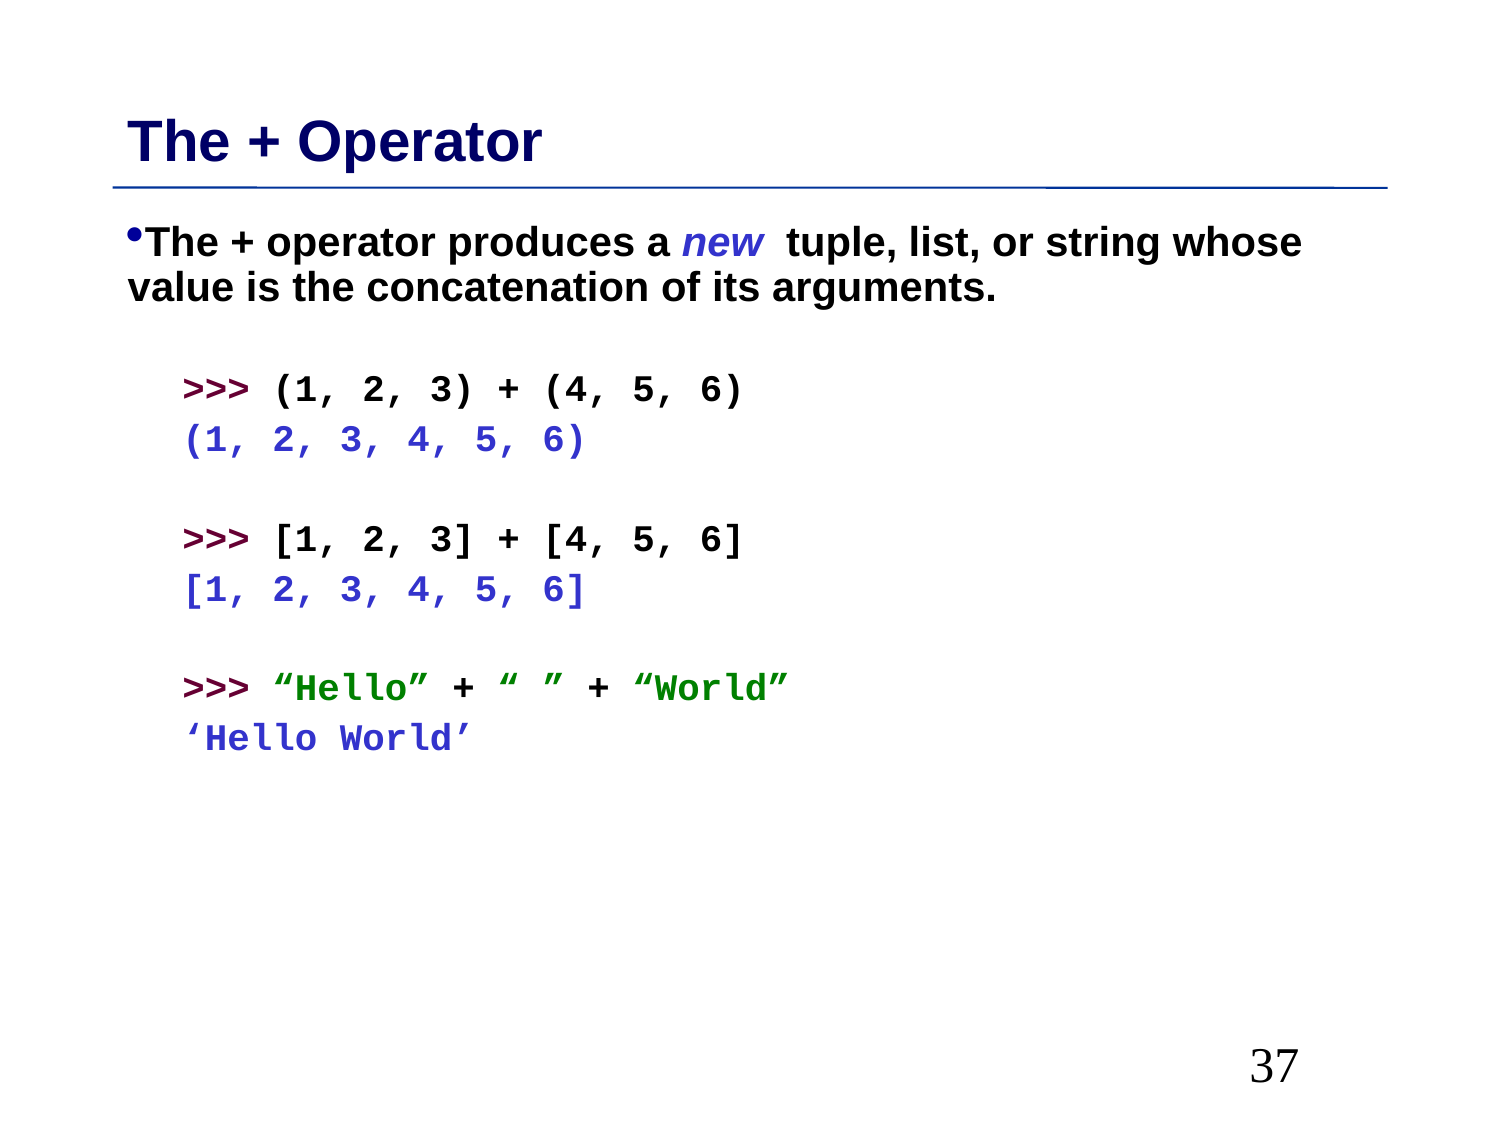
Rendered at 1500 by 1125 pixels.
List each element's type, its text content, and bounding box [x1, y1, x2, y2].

title The + Operator [112, 95, 1388, 181]
text_box [1074, 994, 1387, 1125]
list The + operator produces a new tuple, list, or string whose value is the concatenation of its arguments. >>> (1, 2, 3) + (4, 5, 6) (1, 2, 3, 4, 5, 6) >>> [1, 2, 3] + [4, 5, 6] [1, 2, 3, 4, 5, 6] >>> “Hello” + “ ” + “World” ‘Hello World’ [112, 212, 1388, 963]
